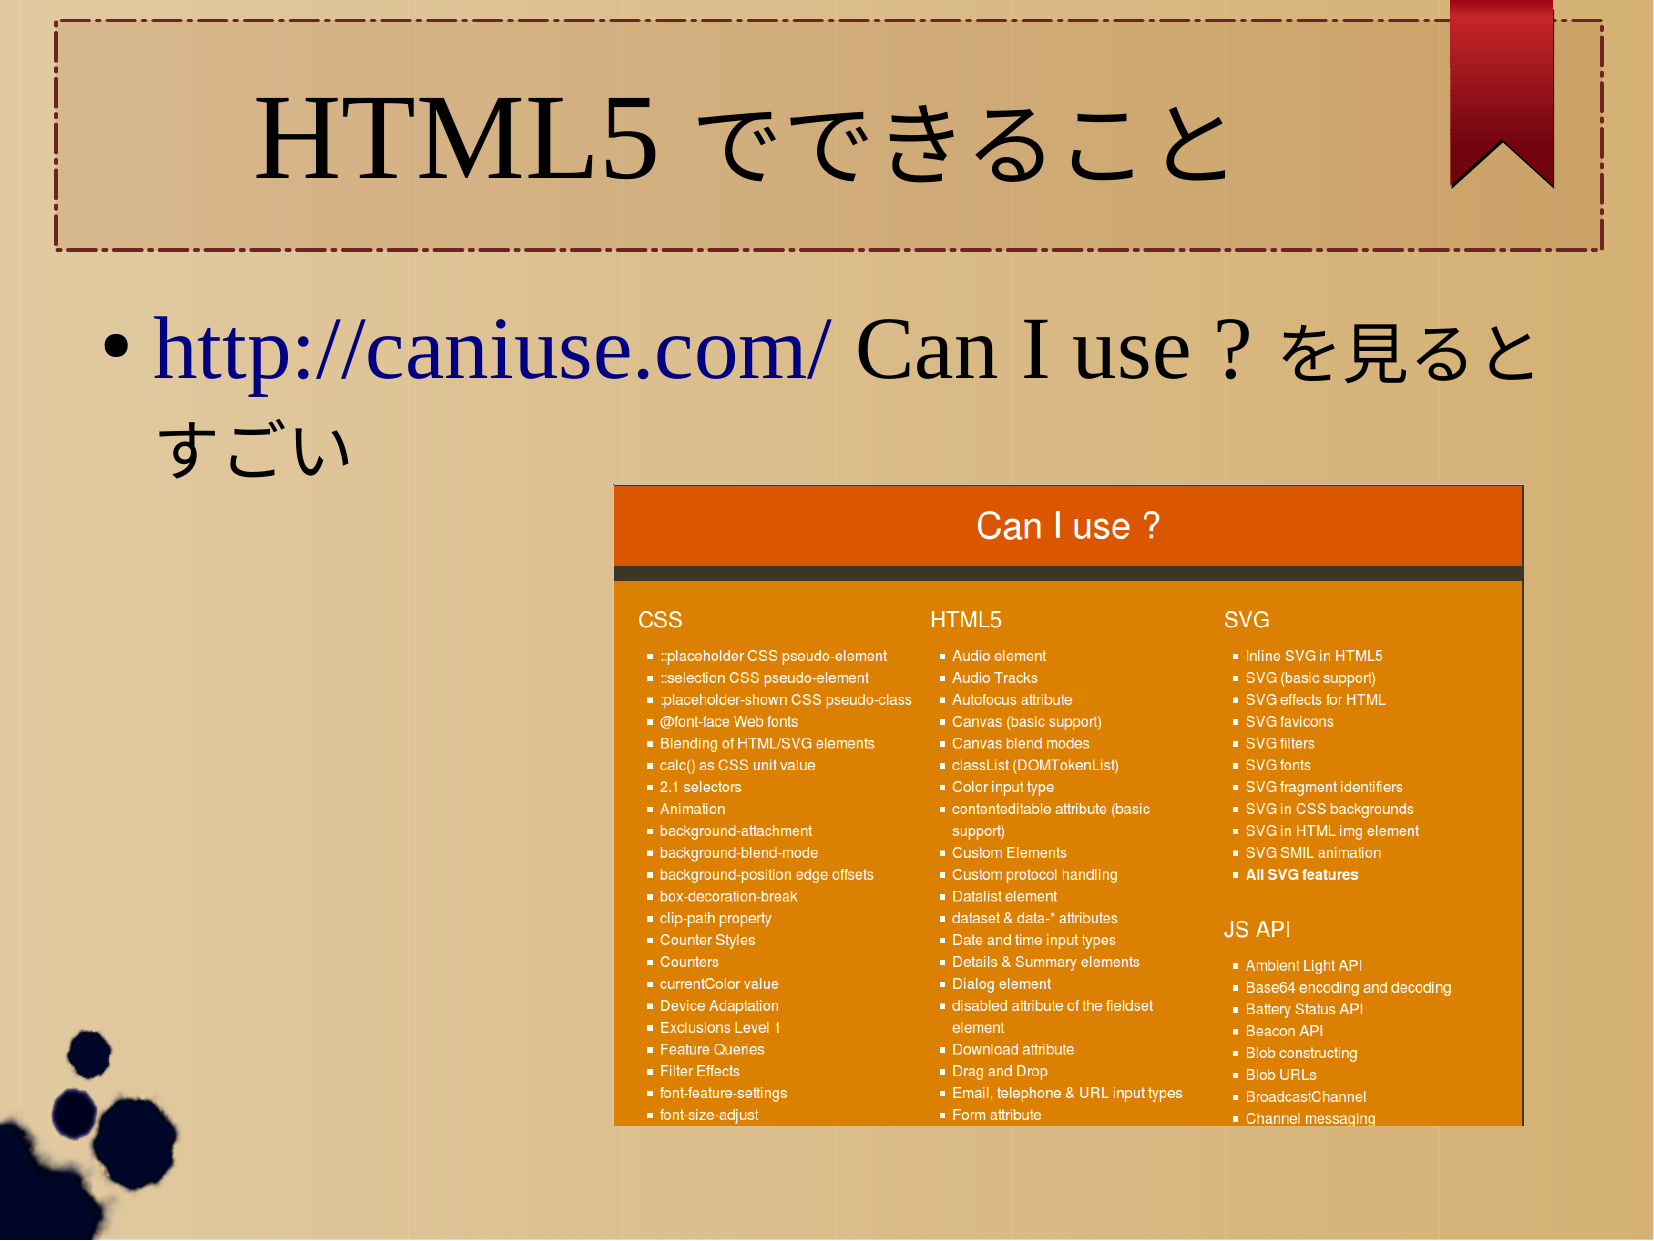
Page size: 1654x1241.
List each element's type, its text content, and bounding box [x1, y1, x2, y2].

title HTML5 でできること [82, 47, 1412, 229]
picture [613, 484, 1524, 1126]
list http://caniuse.com/ Can I use ? を見るとすごい [82, 299, 1571, 1019]
